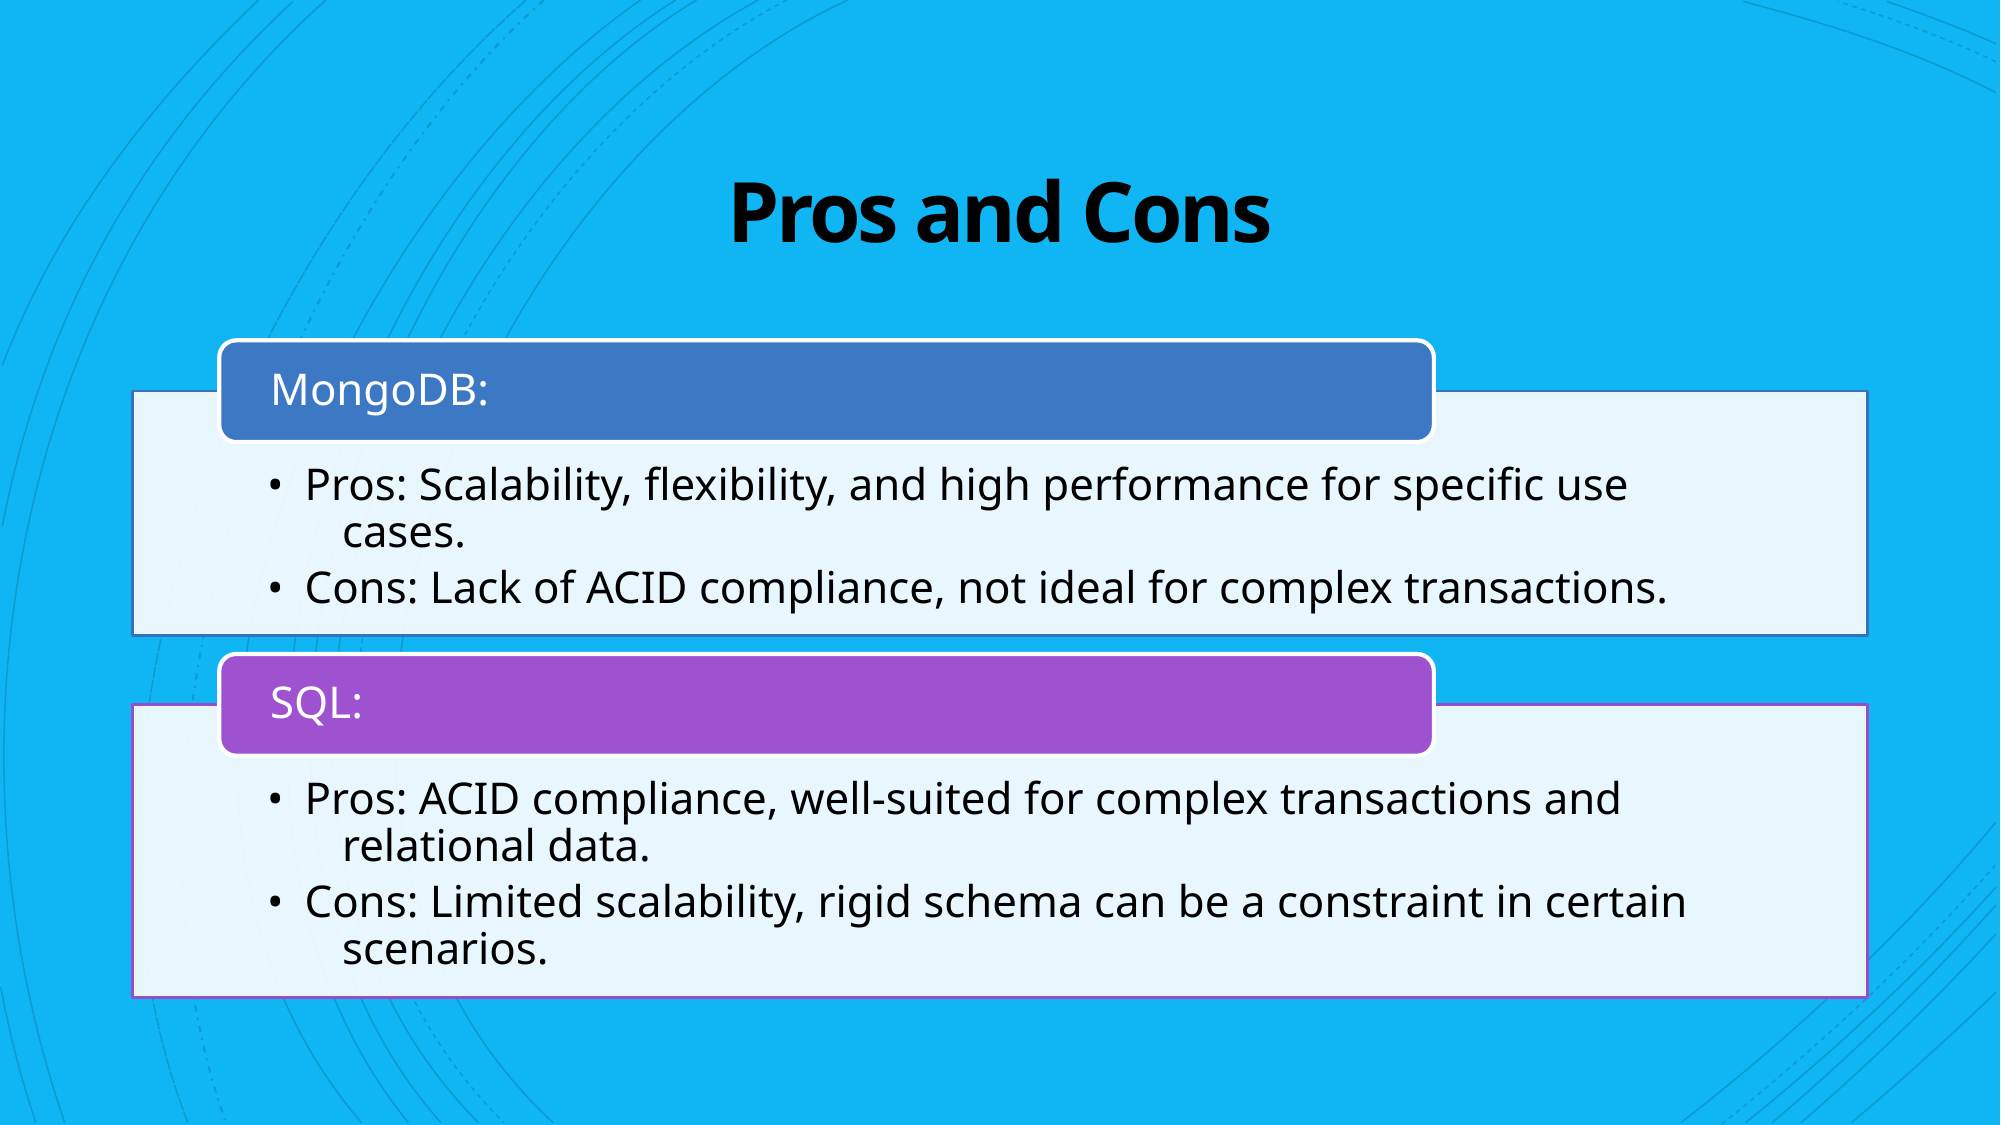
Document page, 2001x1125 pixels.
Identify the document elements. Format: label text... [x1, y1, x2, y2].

text_box SQL: [219, 653, 1434, 756]
text_box Pros: Scalability, flexibility, and high performance for specific use cases. Cons: Lack of ACID compliance, not ideal for complex transactions. [132, 391, 1868, 636]
text_box MongoDB: [219, 340, 1434, 443]
text_box Pros: ACID compliance, well-suited for complex transactions and relational data. Cons: Limited scalability, rigid schema can be a constraint in certain scenarios. [132, 704, 1868, 998]
title Pros and Cons [288, 131, 1712, 304]
text_box [0, 0, 2000, 1125]
